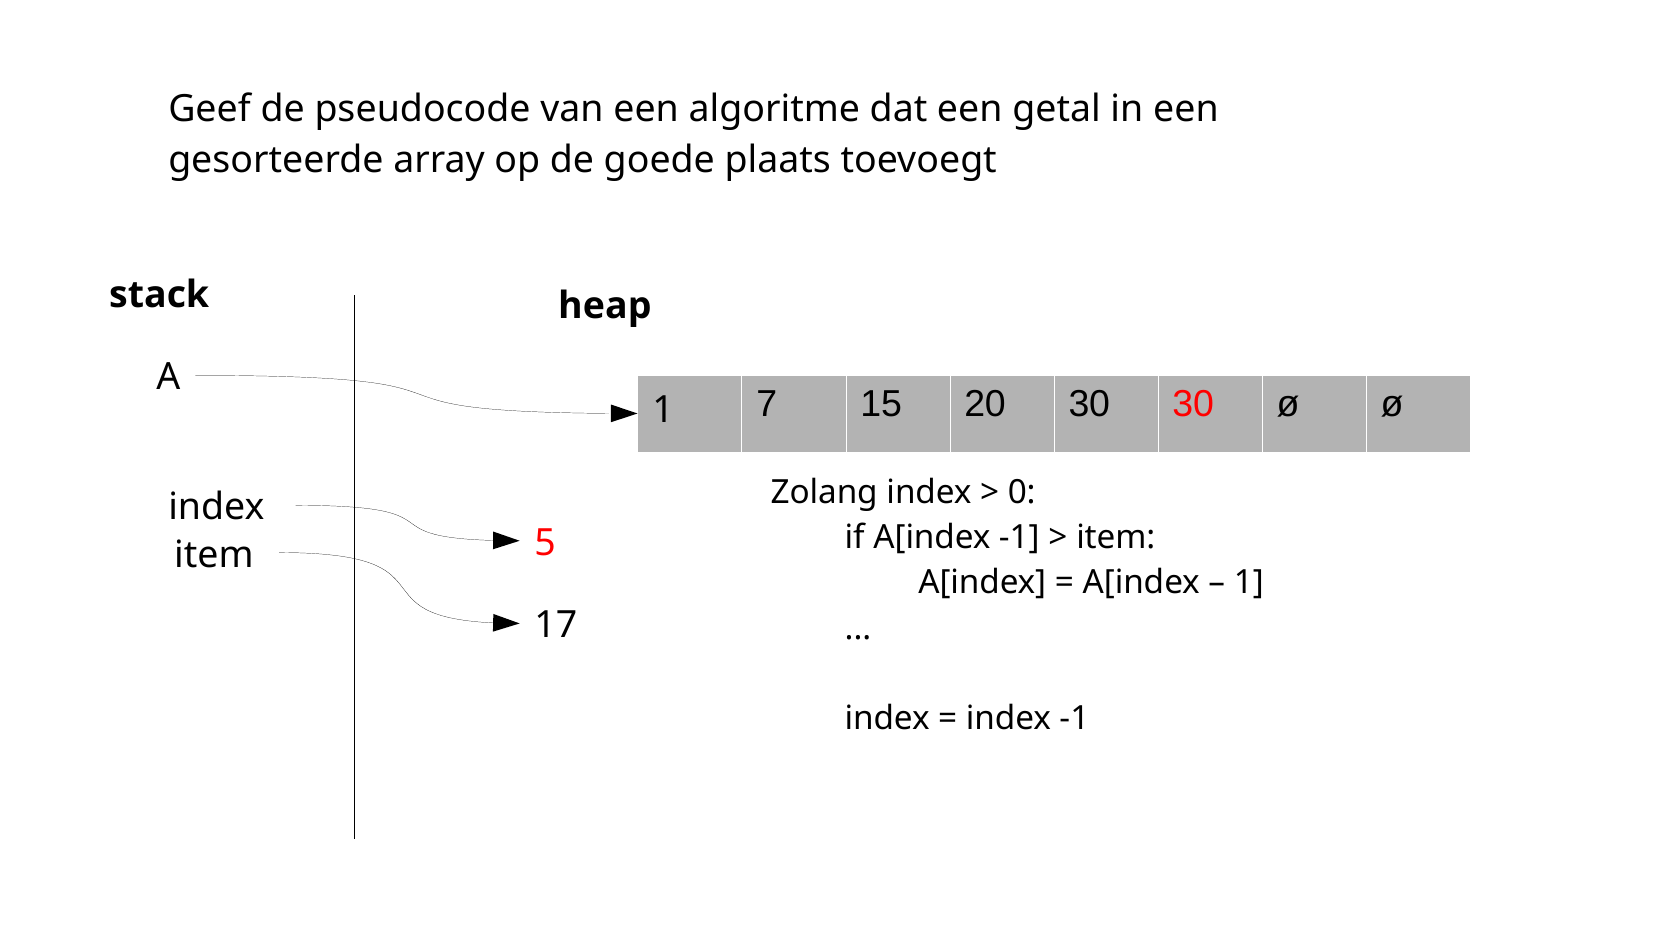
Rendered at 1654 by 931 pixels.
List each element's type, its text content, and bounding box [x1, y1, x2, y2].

table_header 20 [951, 376, 1054, 452]
text_box index [153, 472, 296, 531]
text_box A [141, 342, 194, 401]
text_box item [159, 531, 280, 579]
table_header 30 [1055, 376, 1158, 452]
text_box Geef de pseudocode van een algoritme dat een getal in een gesorteerde array op de goede plaats toevoegt [153, 73, 1347, 220]
table_header ø [1263, 376, 1366, 452]
table_header 15 [847, 376, 950, 452]
table_header ø [1367, 376, 1470, 452]
table_header 30 [1159, 376, 1262, 452]
text_box 17 [519, 590, 595, 649]
text_box stack [94, 259, 237, 319]
text_box Zolang index > 0: if A[index -1] > item: A[index] = A[index – 1] ... index = index -1 [755, 460, 1583, 707]
table_header 7 [742, 376, 846, 452]
text_box heap [543, 271, 663, 331]
text_box 5 [519, 507, 572, 567]
table_header 1 [638, 376, 741, 452]
